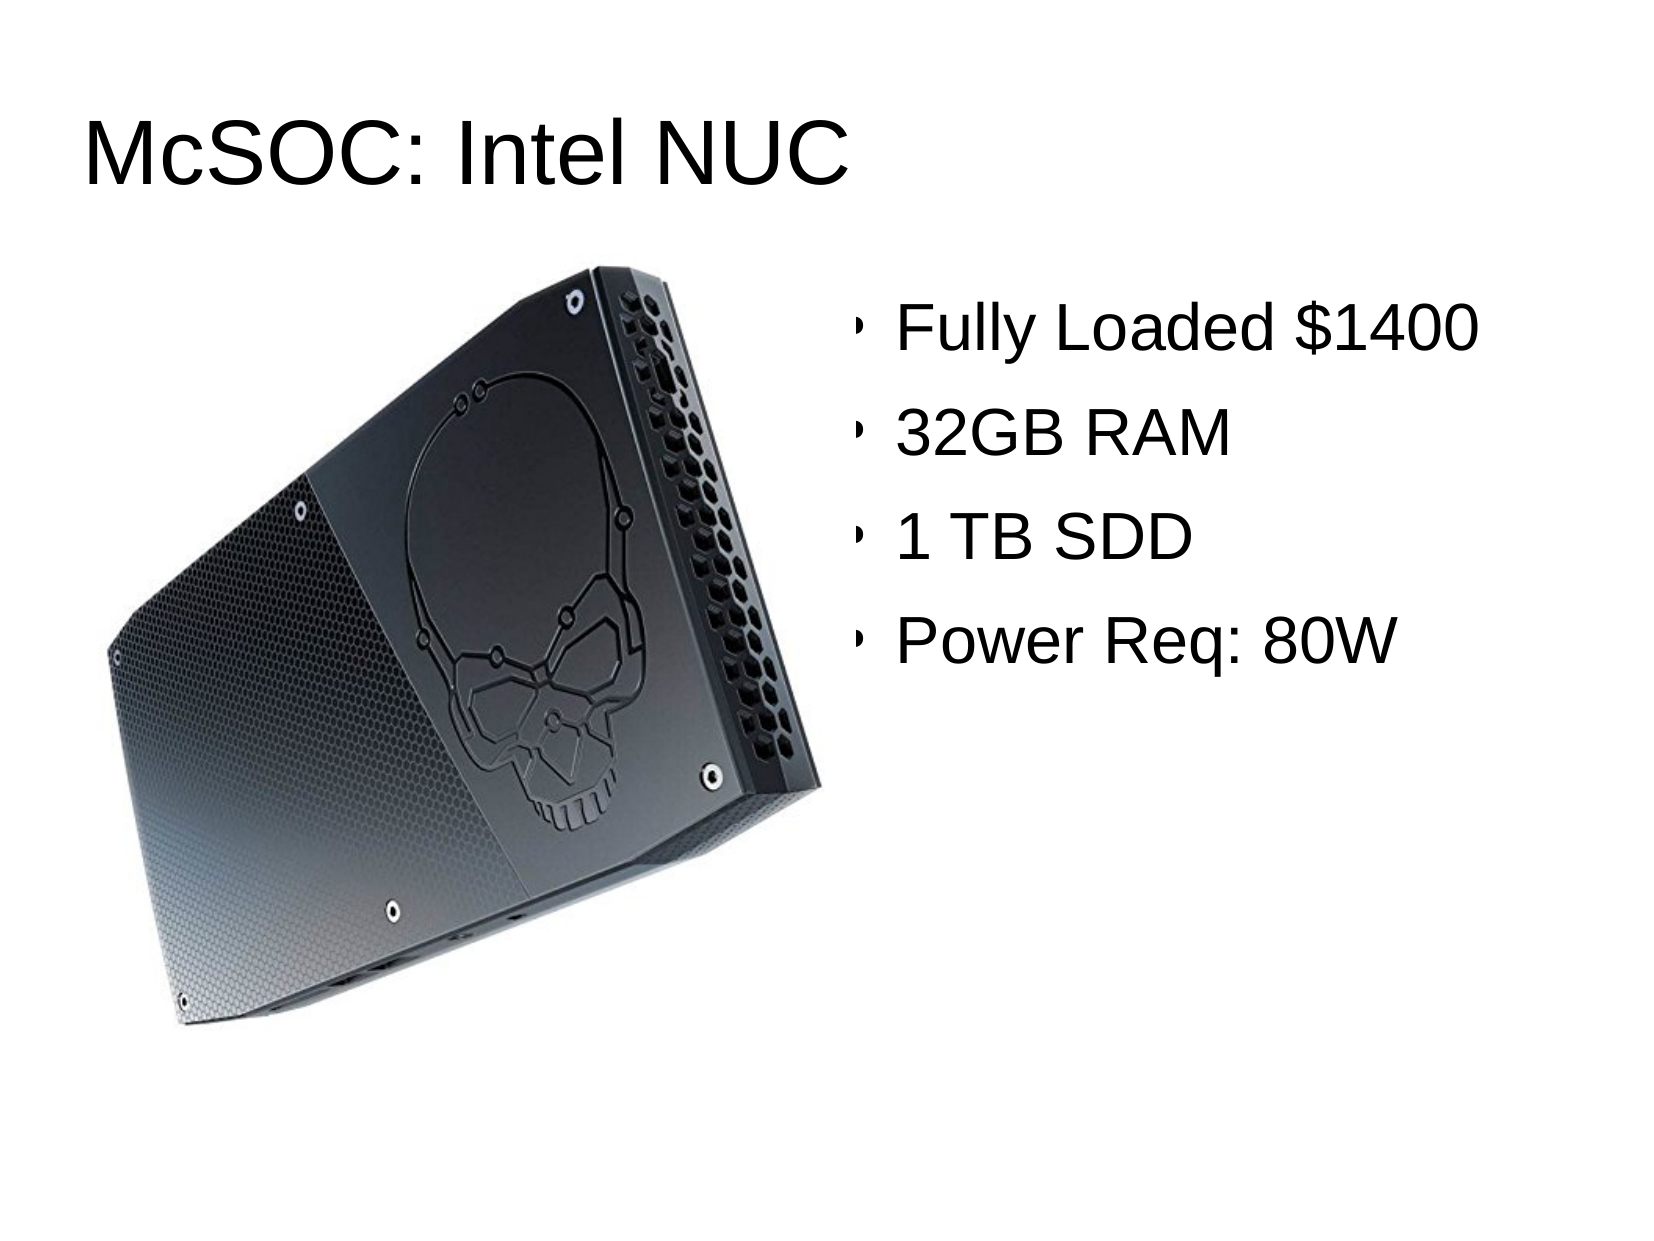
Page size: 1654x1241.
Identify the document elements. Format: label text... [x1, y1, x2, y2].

picture [73, 254, 856, 1037]
list Fully Loaded $1400 32GB RAM 1 TB SDD Power Req: 80W [856, 290, 1571, 1010]
title McSOC: Intel NUC [82, 49, 1571, 257]
